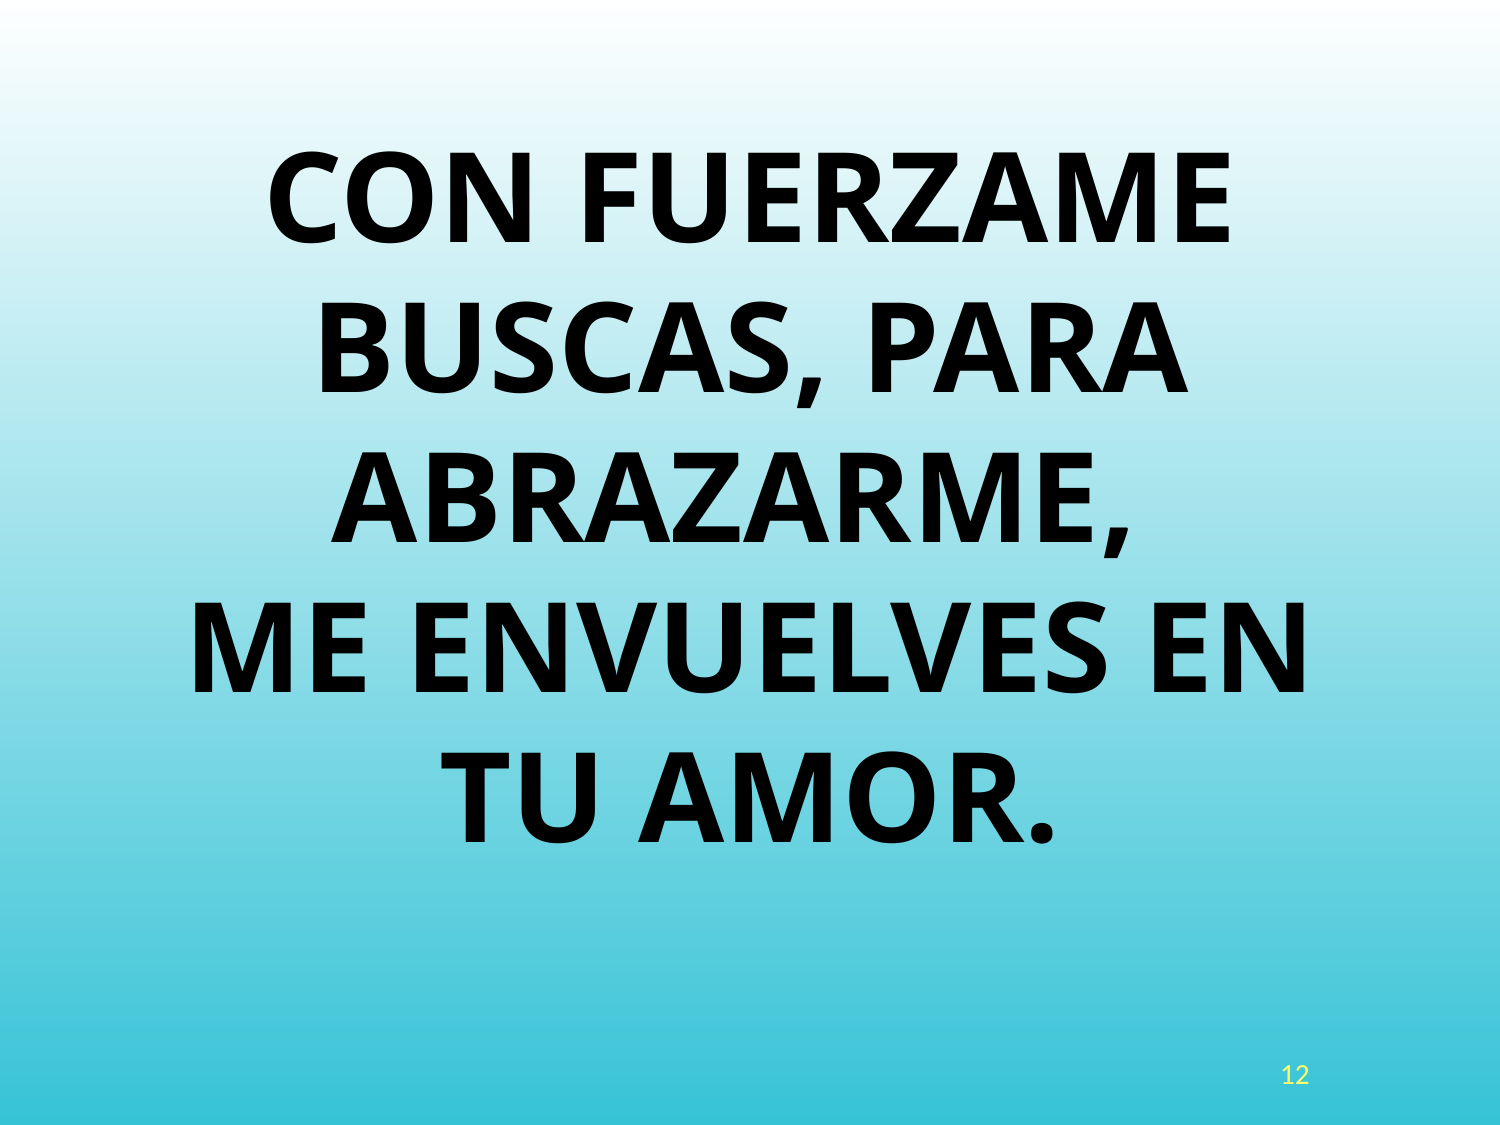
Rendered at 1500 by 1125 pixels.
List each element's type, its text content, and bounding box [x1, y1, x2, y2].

text_box <número> [974, 1042, 1325, 1103]
title CON FUERZAME BUSCAS, PARA ABRAZARME, ME ENVUELVES EN TU AMOR. [75, 398, 1426, 586]
